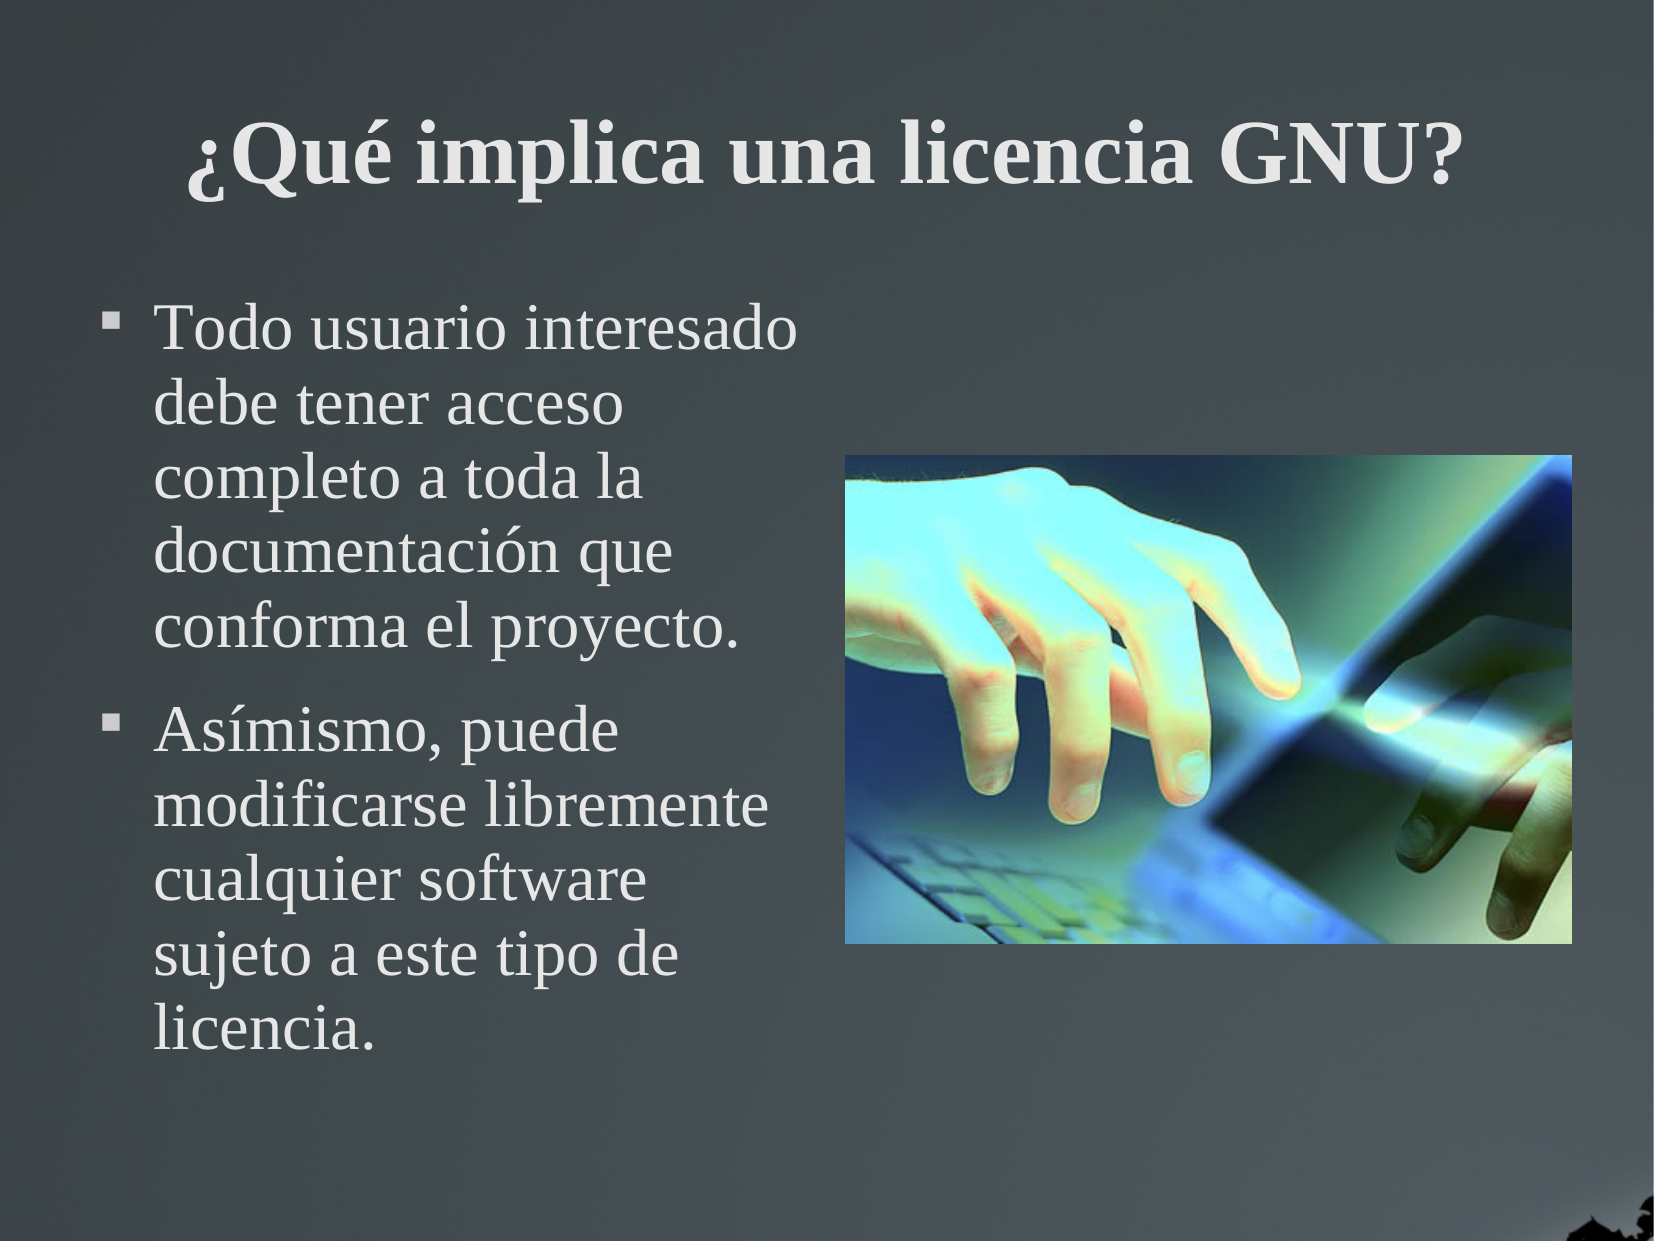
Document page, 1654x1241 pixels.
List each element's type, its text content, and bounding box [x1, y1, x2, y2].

list Todo usuario interesado debe tener acceso completo a toda la documentación que conforma el proyecto. Asímismo, puede modificarse libremente cualquier software sujeto a este tipo de licencia. [82, 290, 809, 1128]
title ¿Qué implica una licencia GNU? [82, 49, 1571, 257]
picture [0, 0, 1654, 1241]
